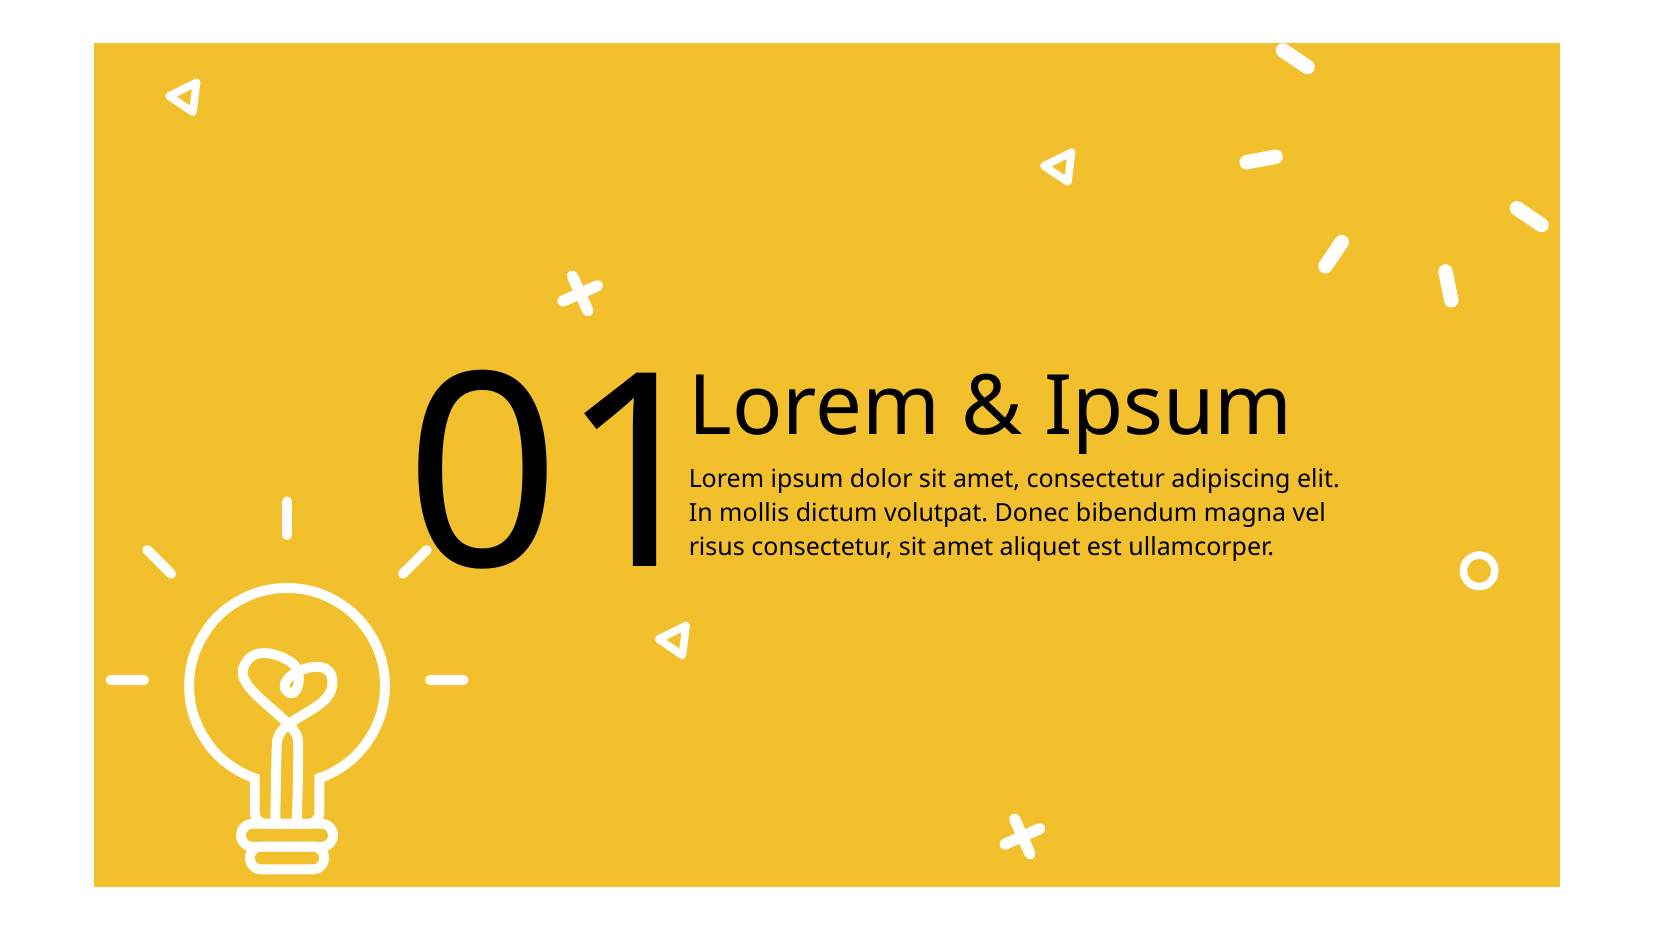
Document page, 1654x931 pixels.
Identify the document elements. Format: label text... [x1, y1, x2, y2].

title Lorem & Ipsum [751, 345, 1409, 459]
text_box Lorem ipsum dolor sit amet, consectetur adipiscing elit. In mollis dictum volutpat. Donec bibendum magna vel risus consectetur, sit amet aliquet est ullamcorper. [751, 460, 1349, 564]
title 01 [405, 276, 751, 646]
